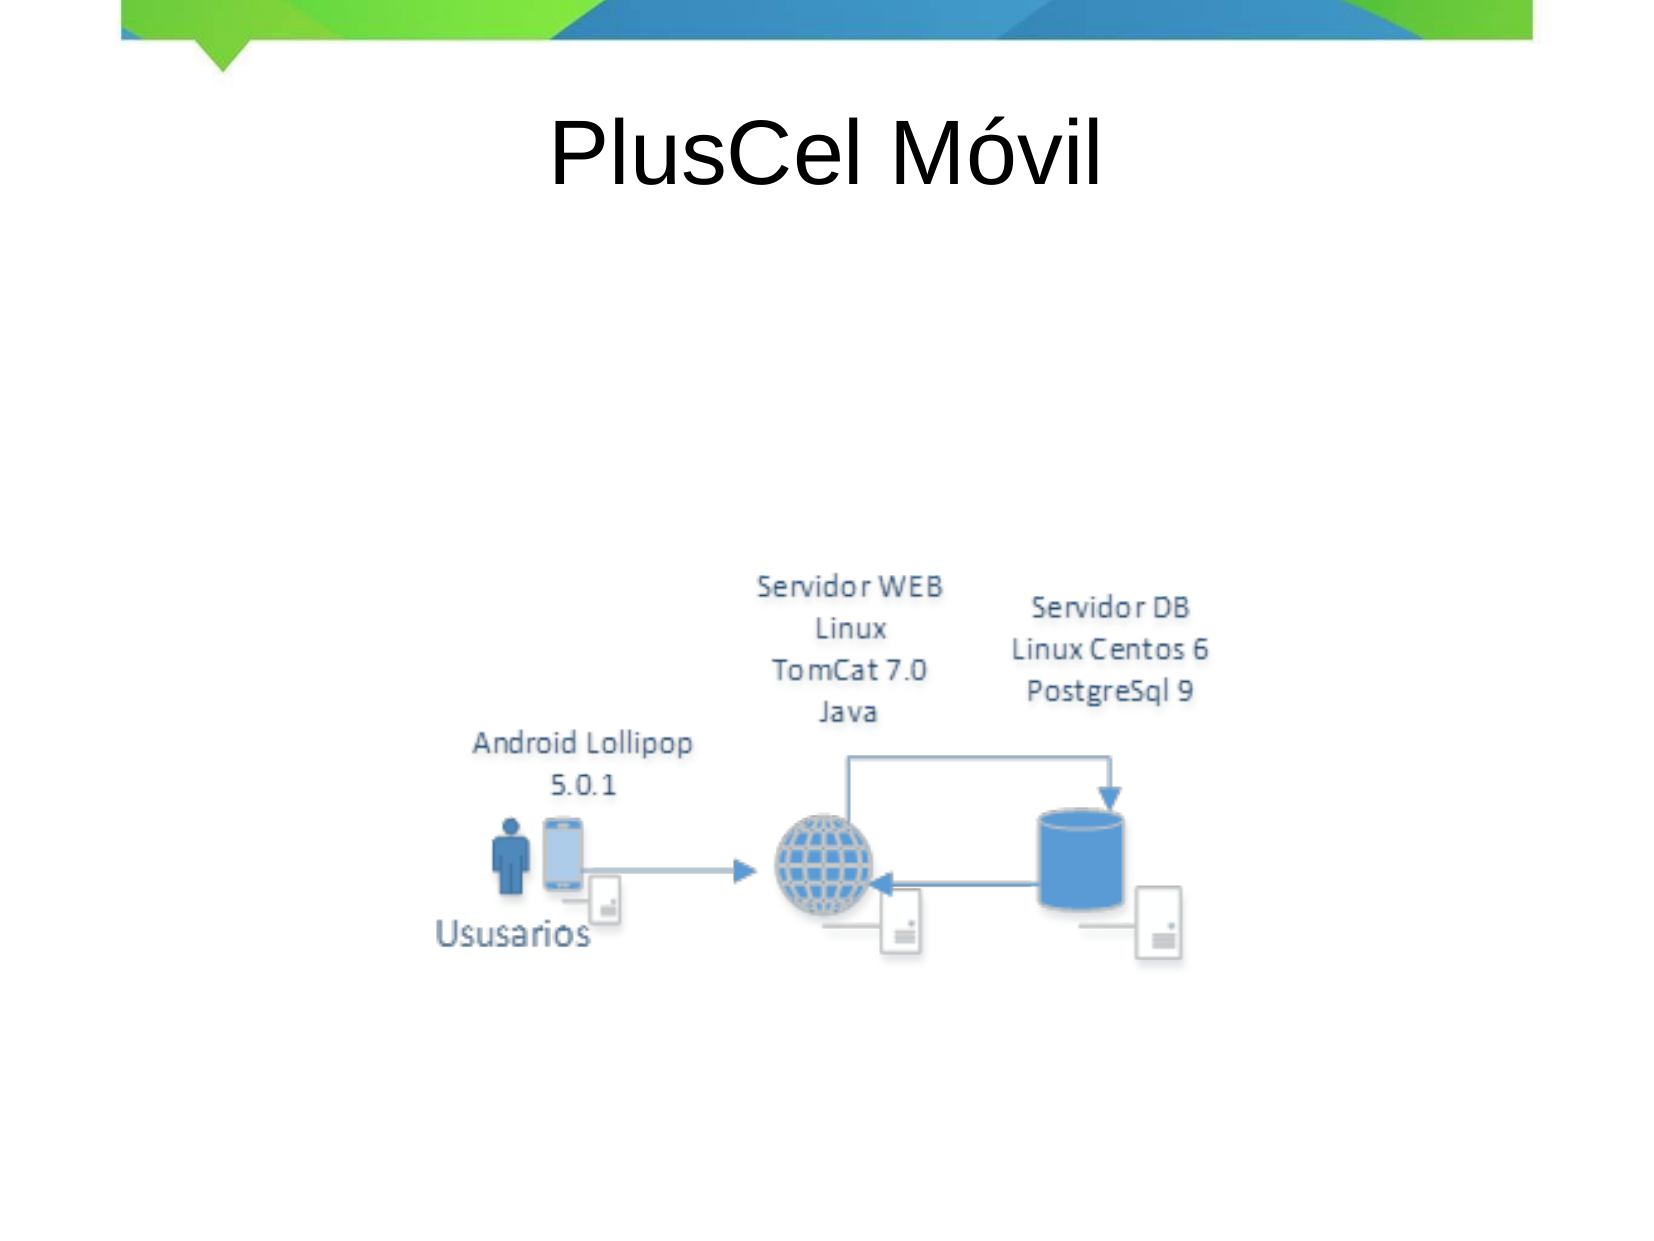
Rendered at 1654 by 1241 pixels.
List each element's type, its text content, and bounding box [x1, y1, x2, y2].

title PlusCel Móvil [82, 49, 1571, 257]
picture [0, 0, 1654, 1241]
